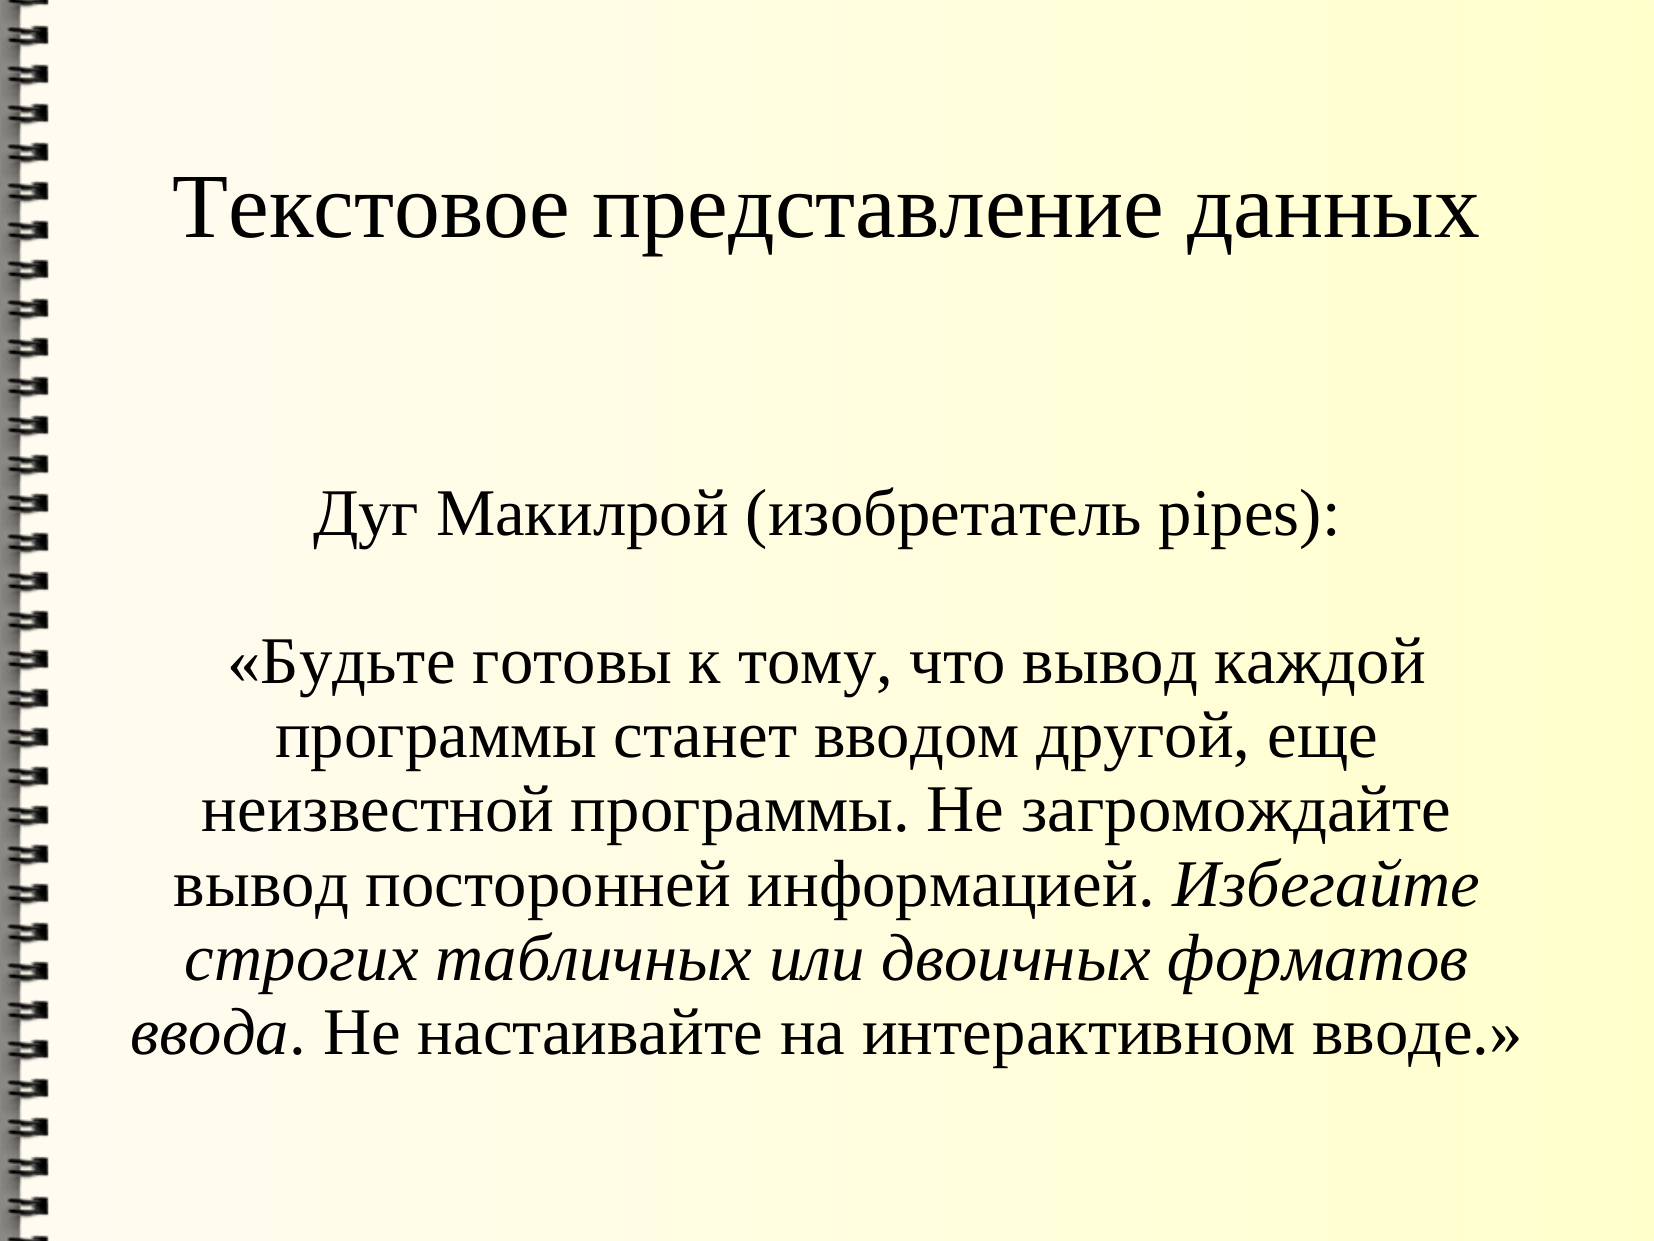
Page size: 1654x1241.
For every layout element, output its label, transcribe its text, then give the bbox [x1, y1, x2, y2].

title Текстовое представление данных [121, 102, 1534, 311]
subtitle Дуг Макилрой (изобретатель pipes): «Будьте готовы к тому, что вывод каждой программы станет вводом другой, еще неизвестной программы. Не загромождайте вывод посторонней информацией. Избегайте строгих табличных или двоичных форматов ввода. Не настаивайте на интерактивном вводе.» [121, 344, 1534, 1200]
picture [0, 0, 1654, 1241]
